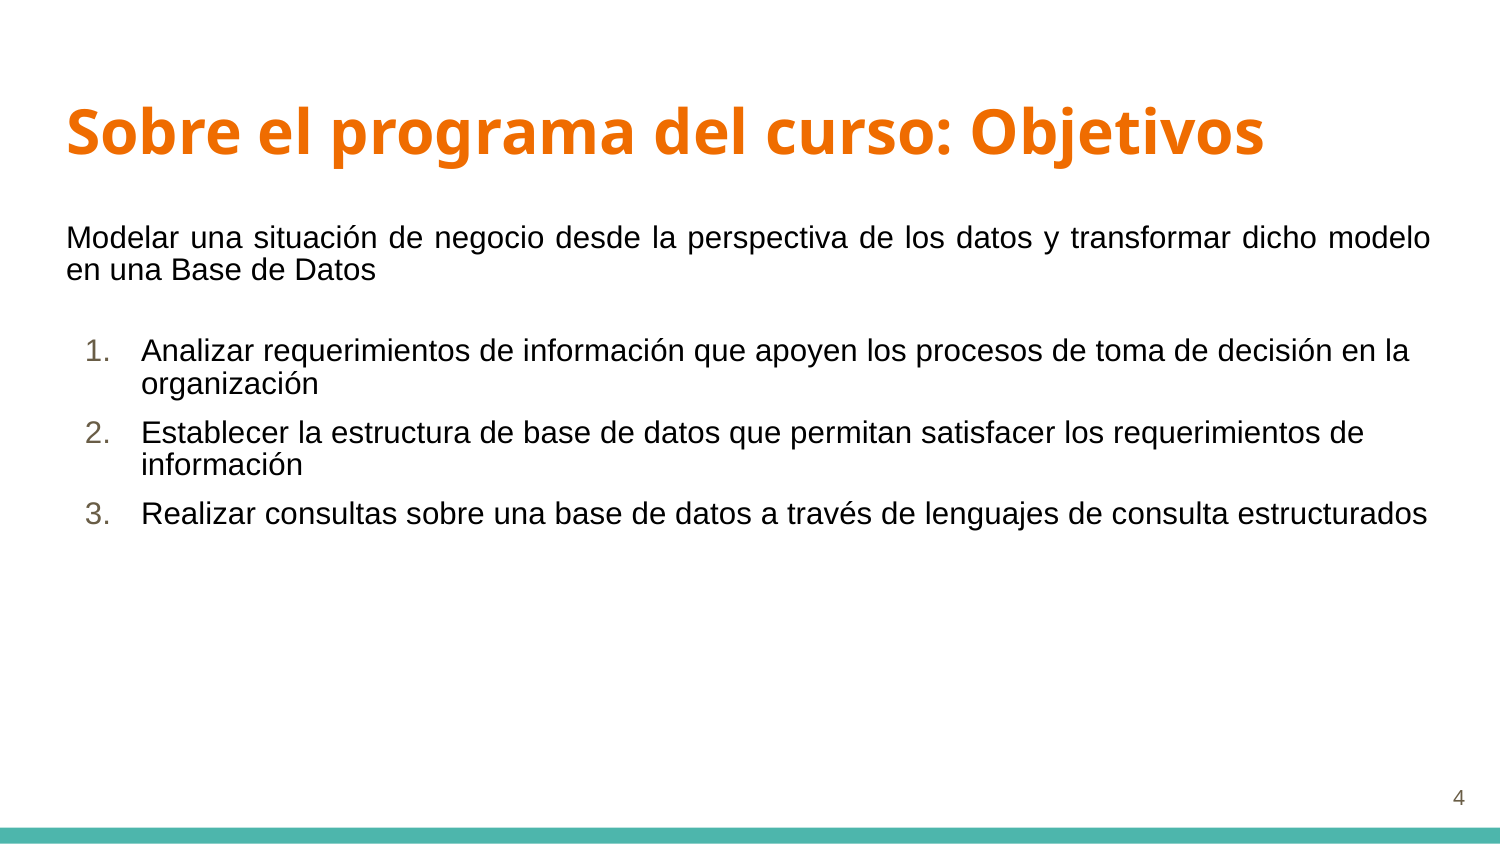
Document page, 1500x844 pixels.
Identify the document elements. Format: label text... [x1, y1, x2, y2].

title Sobre el programa del curso: Objetivos [51, 72, 1449, 189]
slide_number <number> [1389, 764, 1480, 830]
list Modelar una situación de negocio desde la perspectiva de los datos y transformar dicho modelo en una Base de Datos Analizar requerimientos de información que apoyen los procesos de toma de decisión en la organización Establecer la estructura de base de datos que permitan satisfacer los requerimientos de información Realizar consultas sobre una base de datos a través de lenguajes de consulta estructurados [51, 207, 1449, 750]
